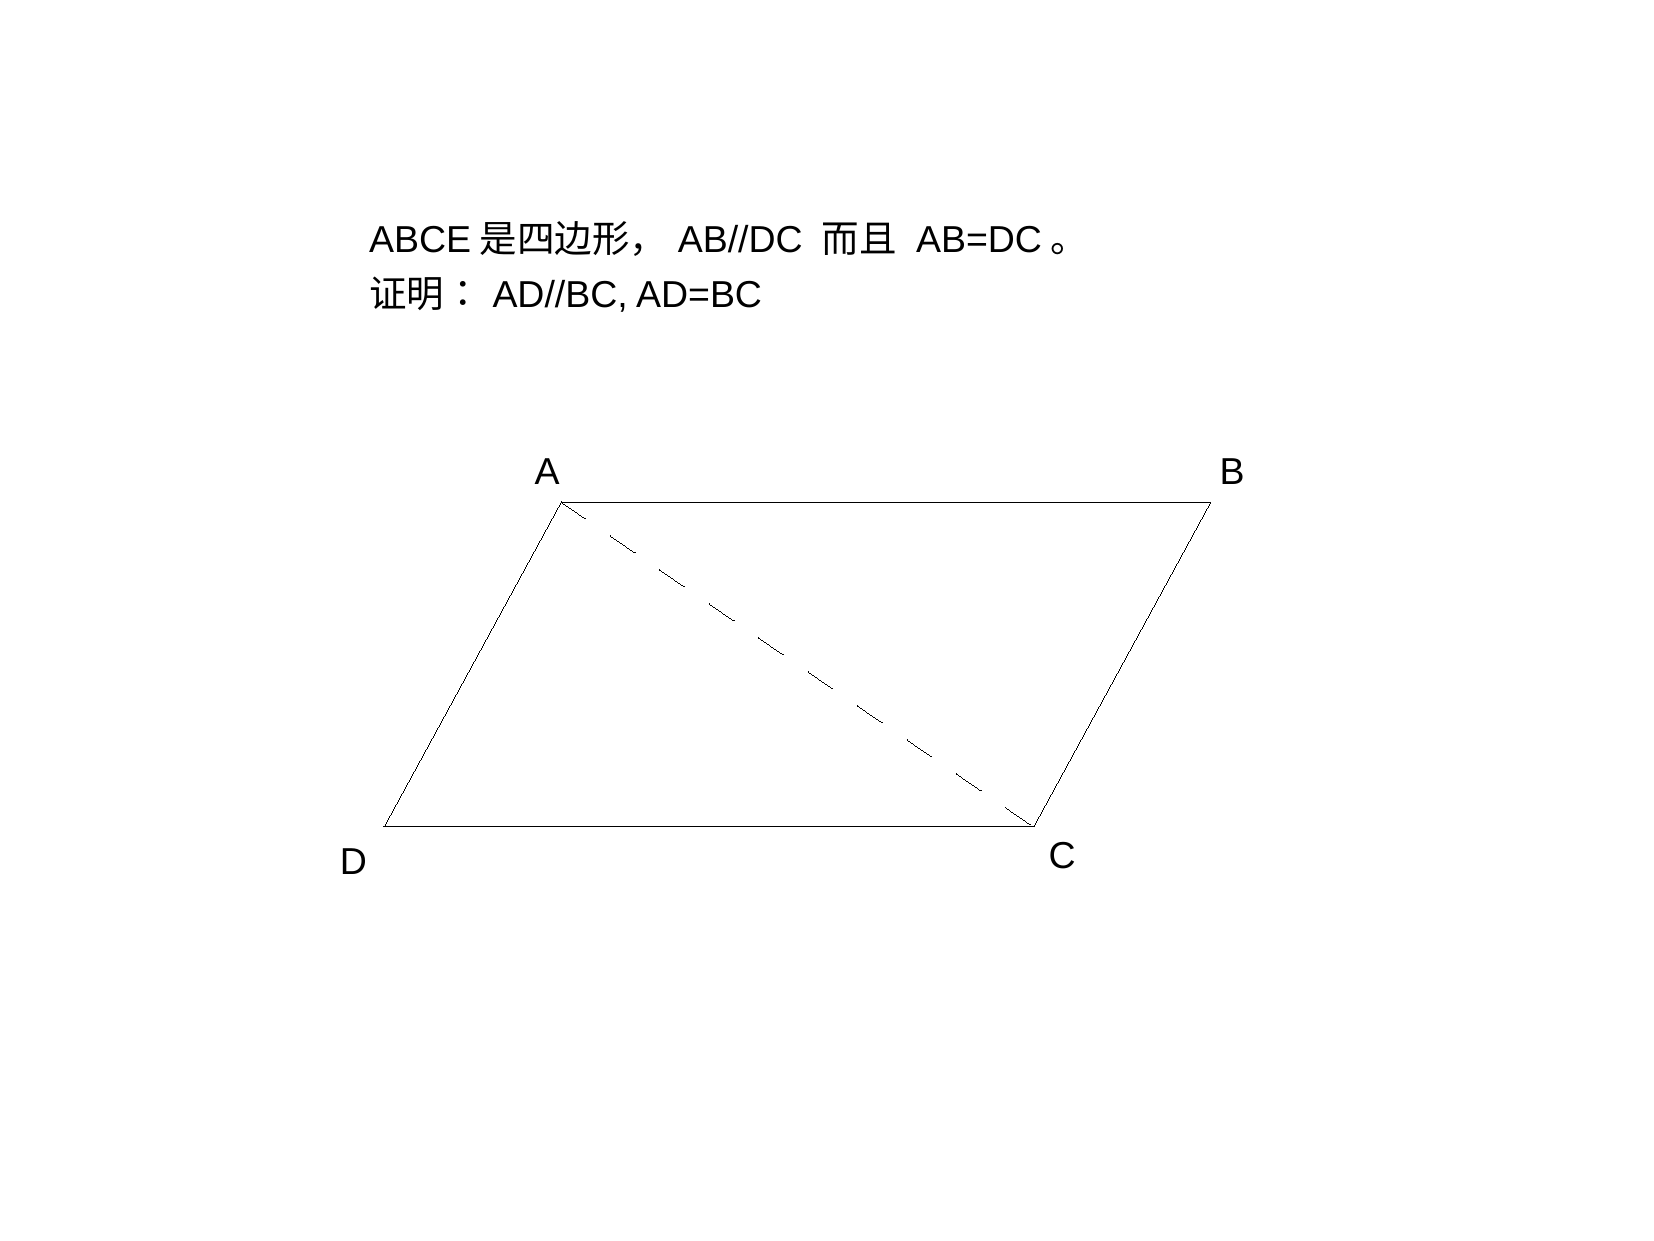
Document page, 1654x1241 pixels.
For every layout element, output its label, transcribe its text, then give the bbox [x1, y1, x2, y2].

text_box A [519, 443, 575, 500]
text_box ABCE是四边形，AB//DC 而且 AB=DC。 证明：AD//BC, AD=BC [354, 201, 1068, 301]
text_box D [325, 832, 382, 890]
text_box B [1204, 443, 1260, 500]
text_box C [1033, 827, 1091, 884]
